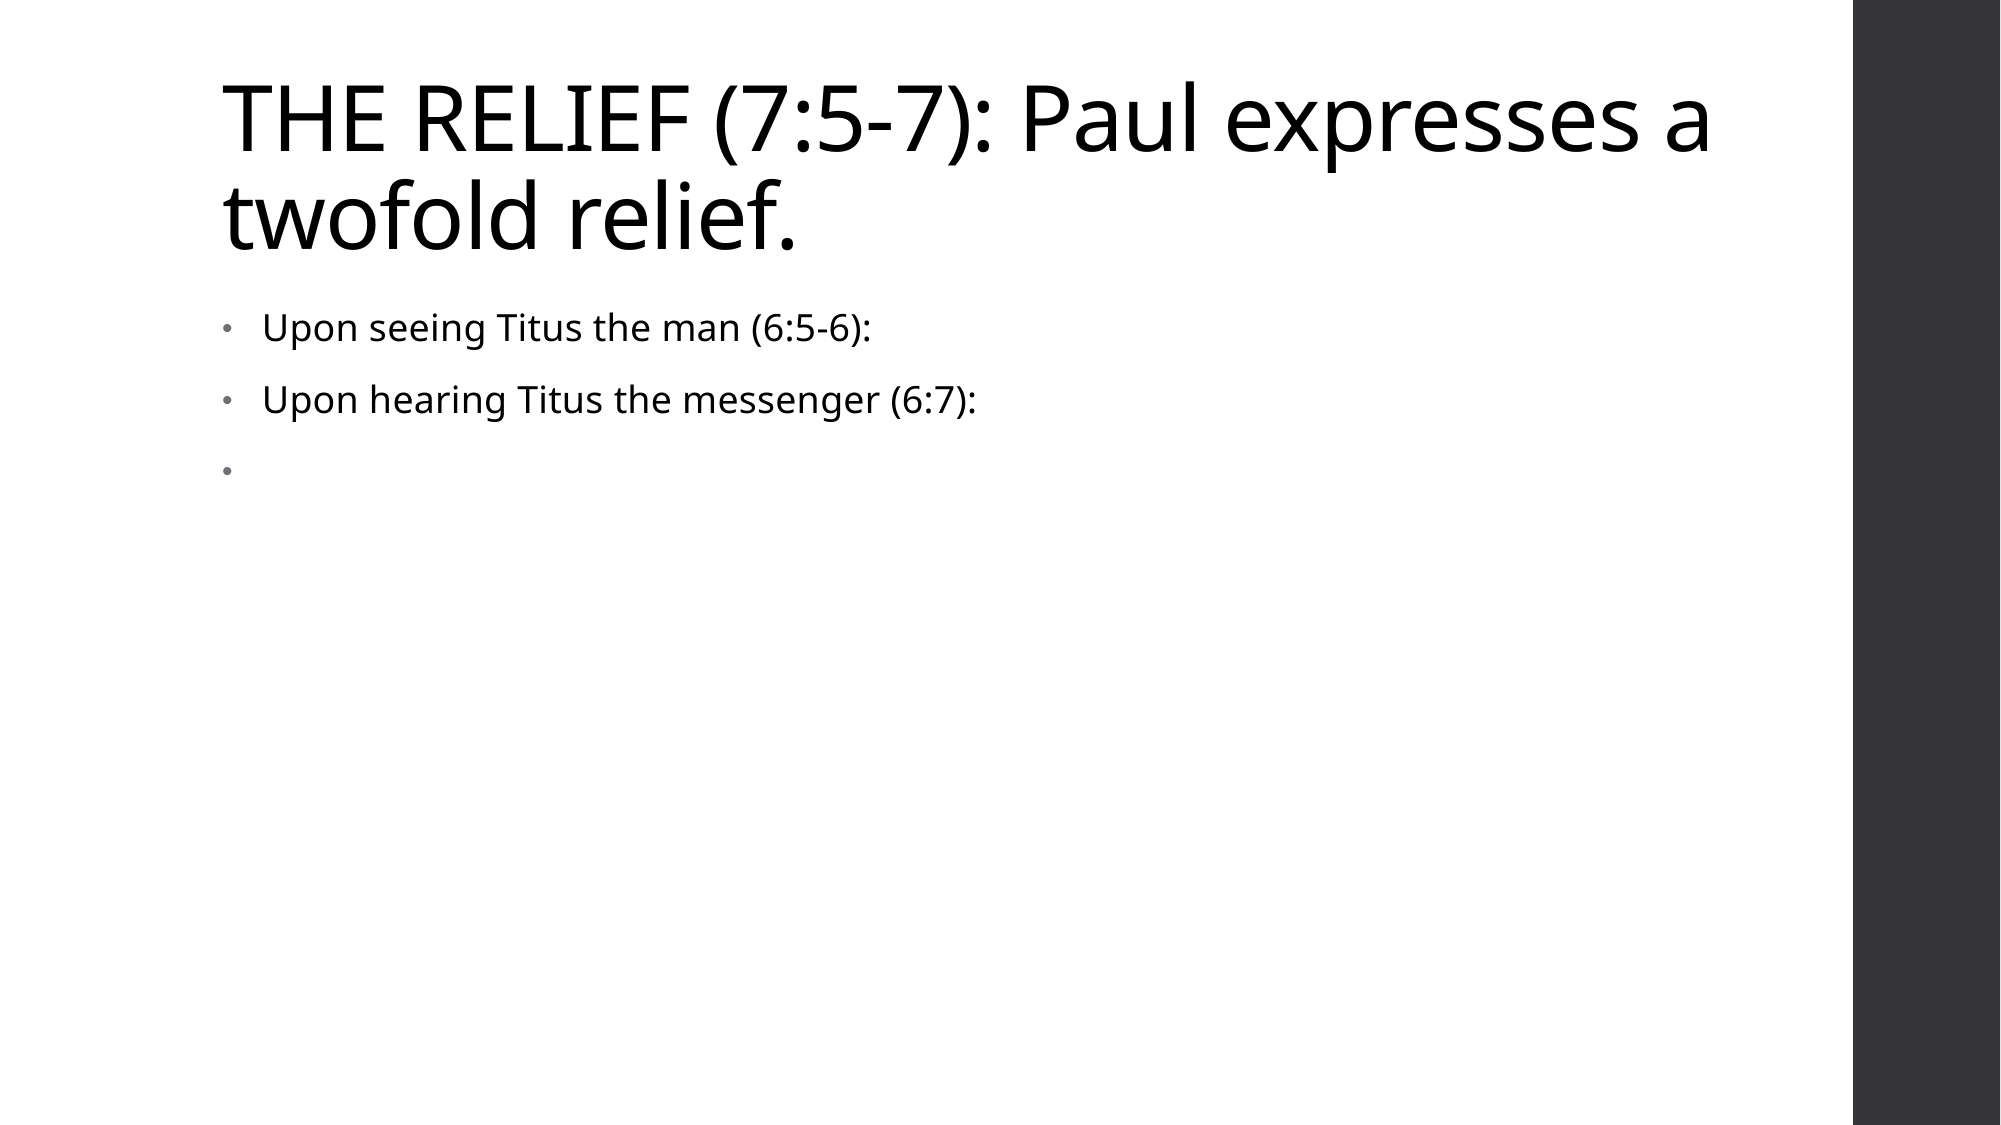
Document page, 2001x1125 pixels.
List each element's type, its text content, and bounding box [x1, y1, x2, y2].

list Upon seeing Titus the man (6:5-6): Upon hearing Titus the messenger (6:7): [206, 299, 1617, 1014]
title THE RELIEF (7:5-7): Paul expresses a twofold relief. [206, 60, 1797, 278]
